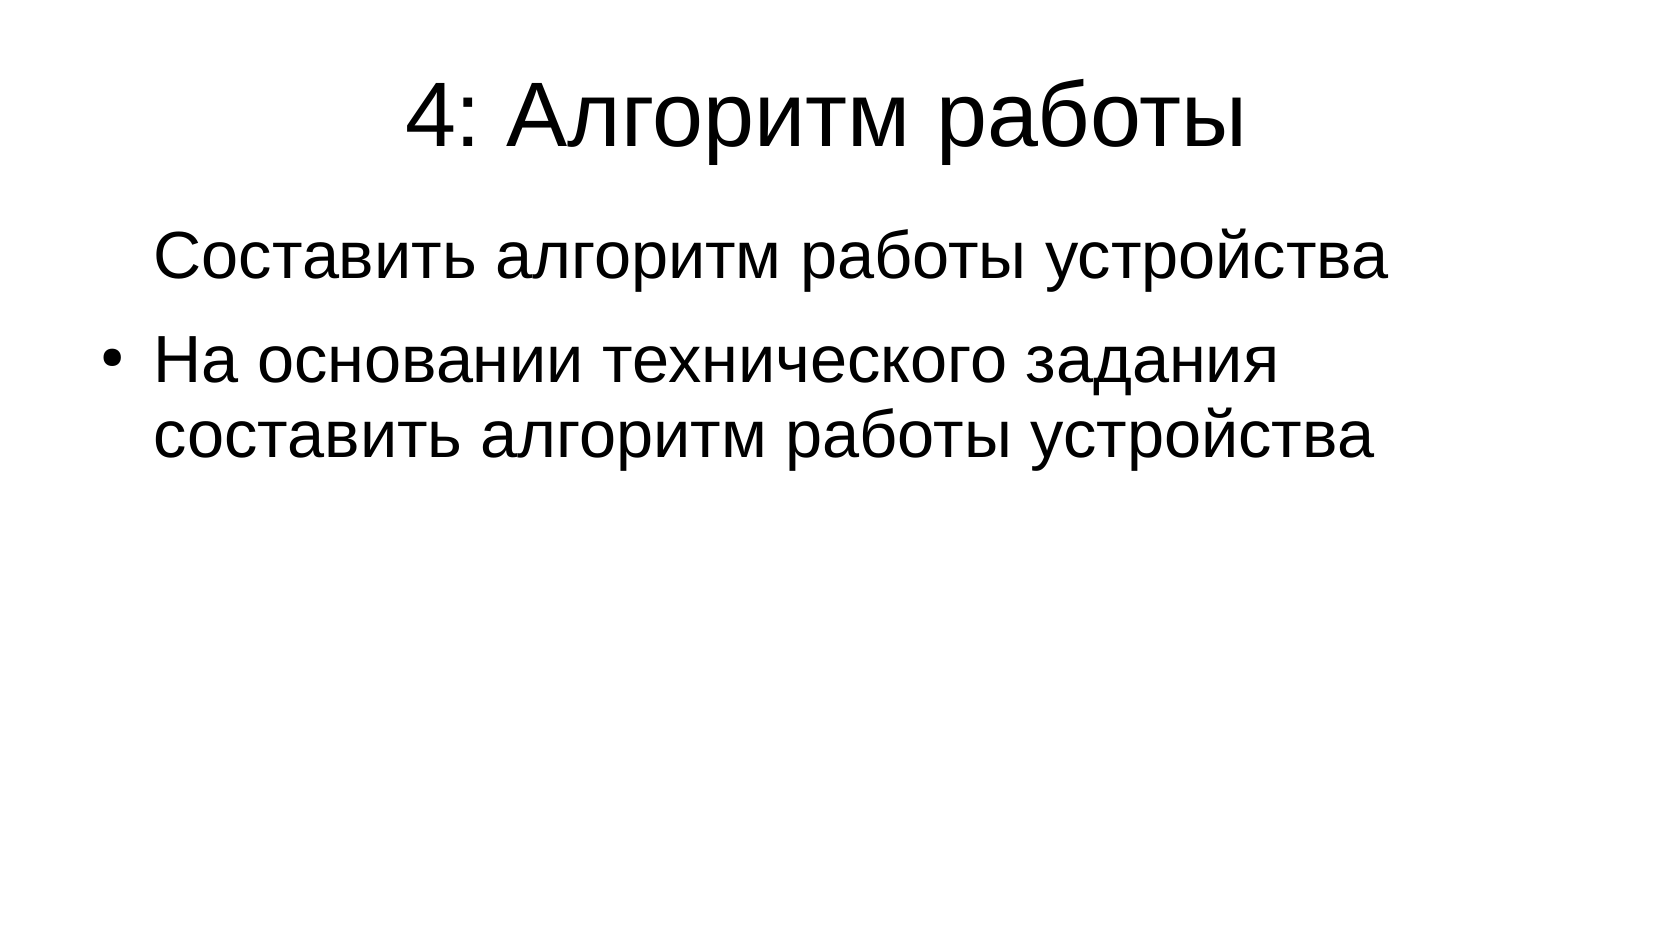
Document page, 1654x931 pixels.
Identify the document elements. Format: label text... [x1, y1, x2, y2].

list Составить алгоритм работы устройства На основании технического задания составить алгоритм работы устройства [82, 217, 1571, 758]
title 4: Алгоритм работы [82, 37, 1571, 193]
